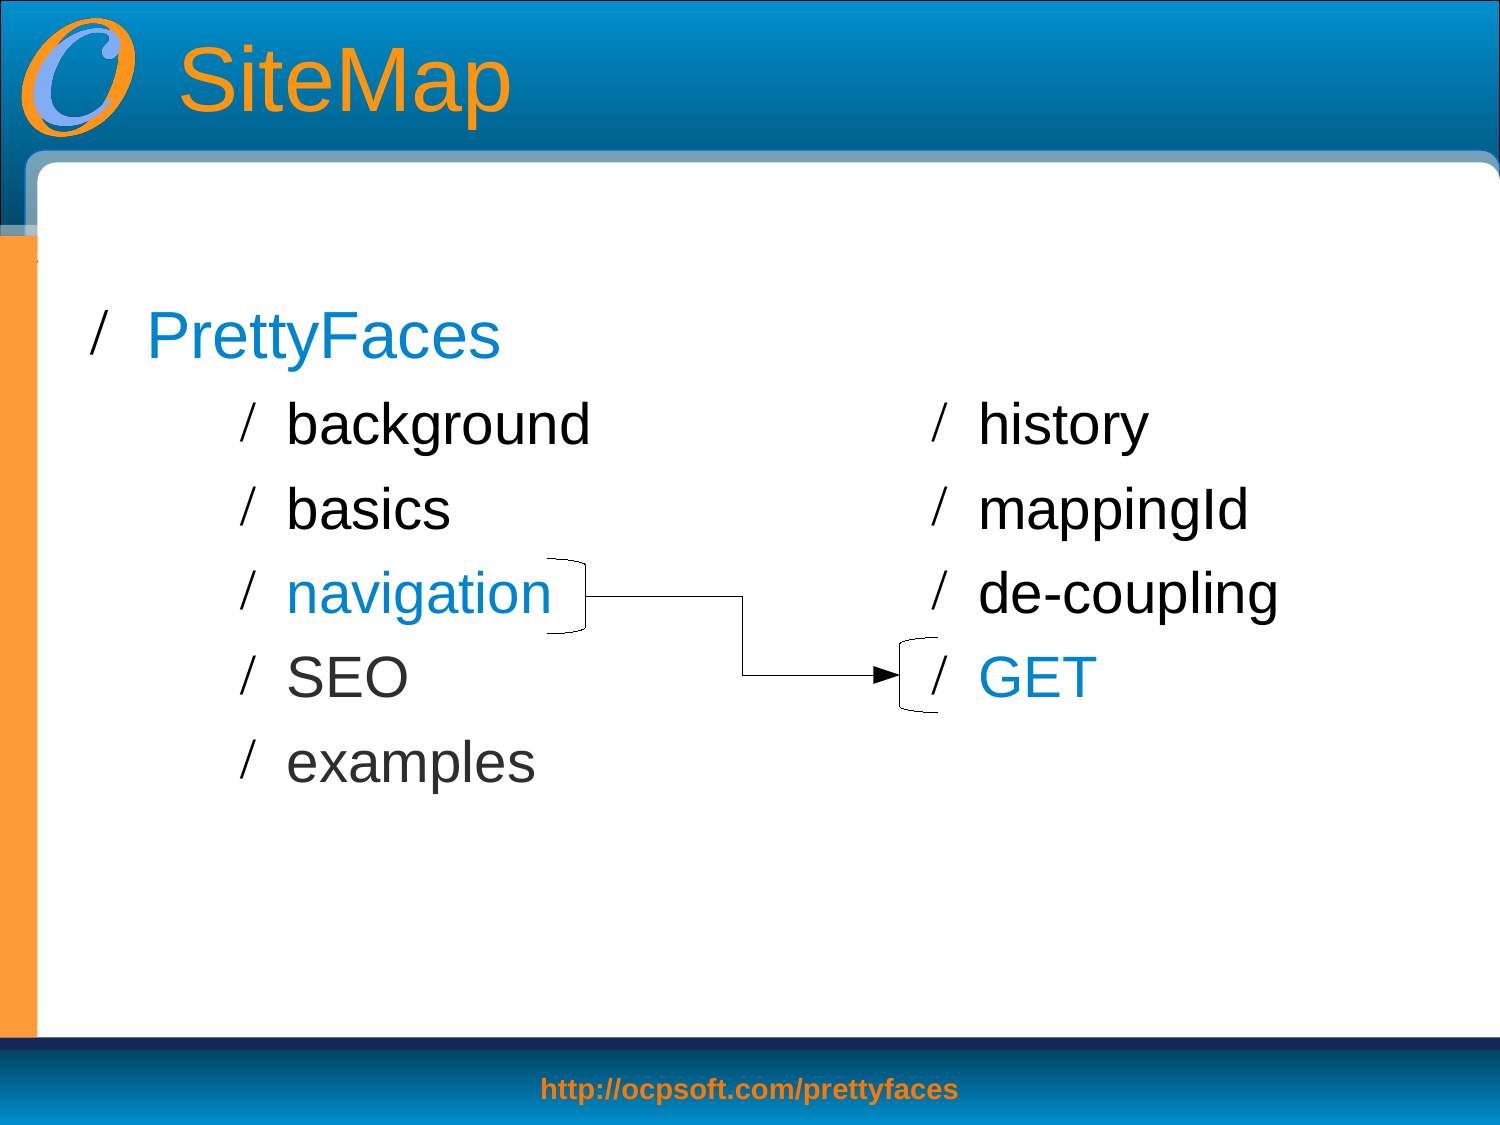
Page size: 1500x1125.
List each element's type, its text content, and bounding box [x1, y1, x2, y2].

list history mappingId de-coupling GET [766, 187, 1426, 931]
title SiteMap [162, 4, 1463, 146]
picture [22, 19, 135, 136]
list PrettyFaces background basics navigation SEO examples [75, 187, 734, 931]
